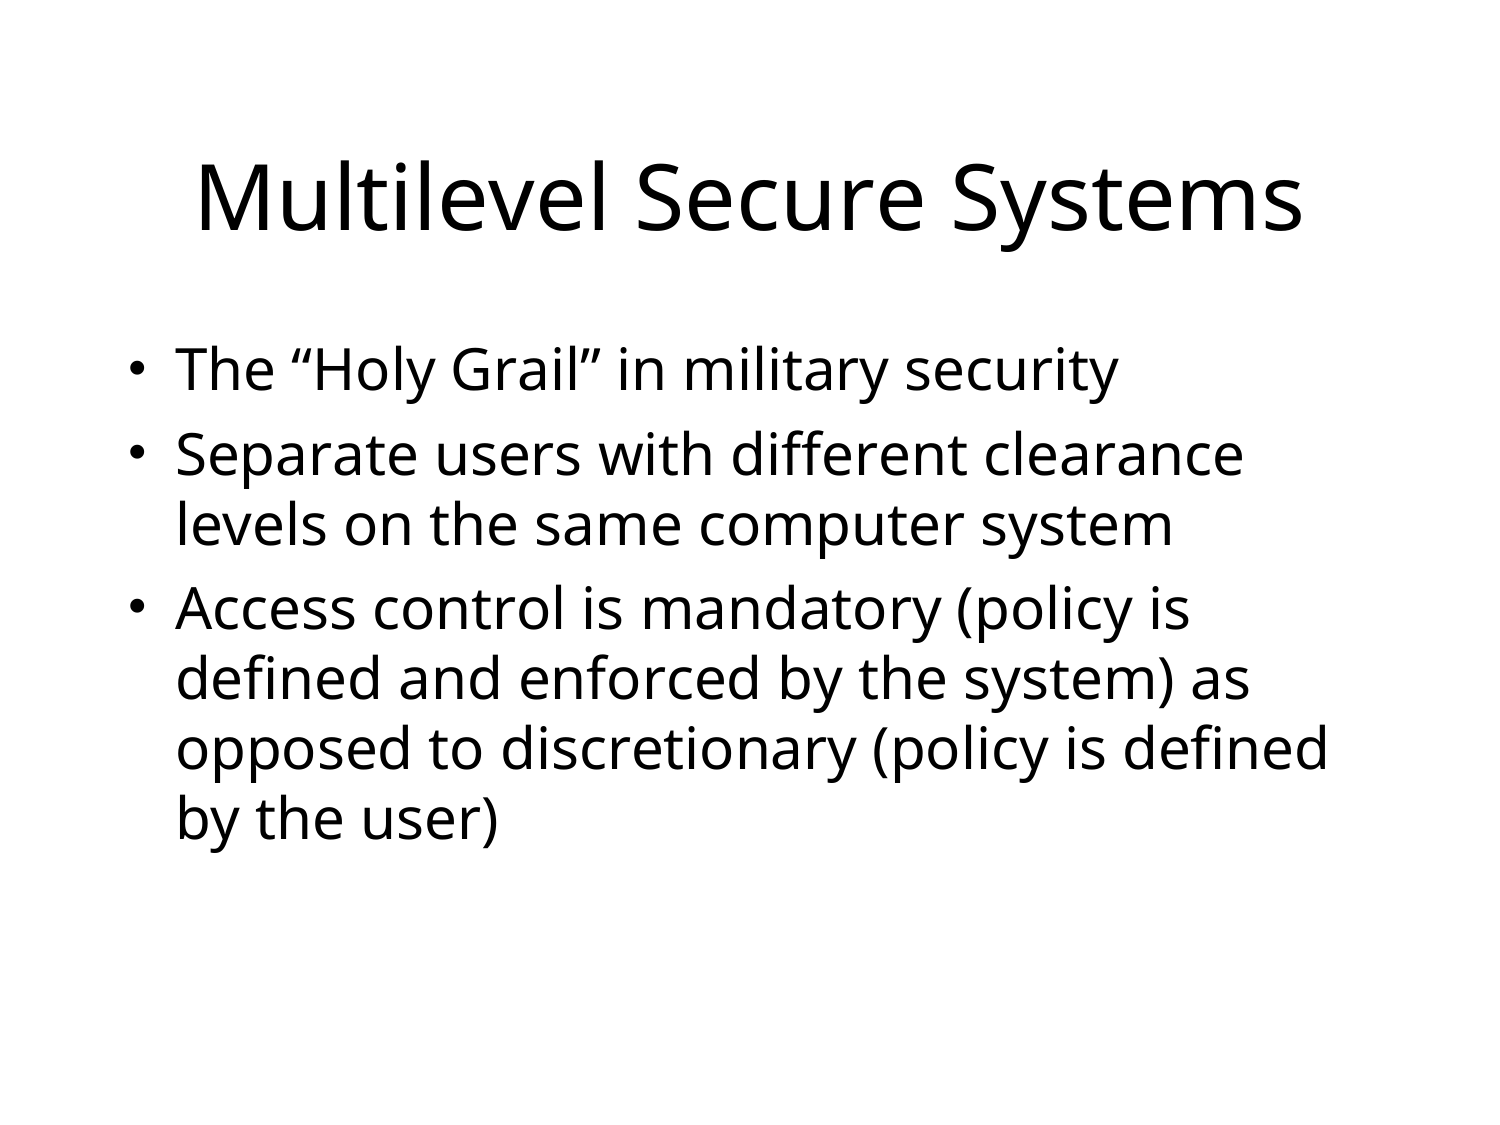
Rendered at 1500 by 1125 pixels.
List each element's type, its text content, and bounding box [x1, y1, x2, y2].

list The “Holy Grail” in military security Separate users with different clearance levels on the same computer system Access control is mandatory (policy is defined and enforced by the system) as opposed to discretionary (policy is defined by the user)‏ [112, 324, 1388, 1014]
title Multilevel Secure Systems [112, 99, 1388, 288]
